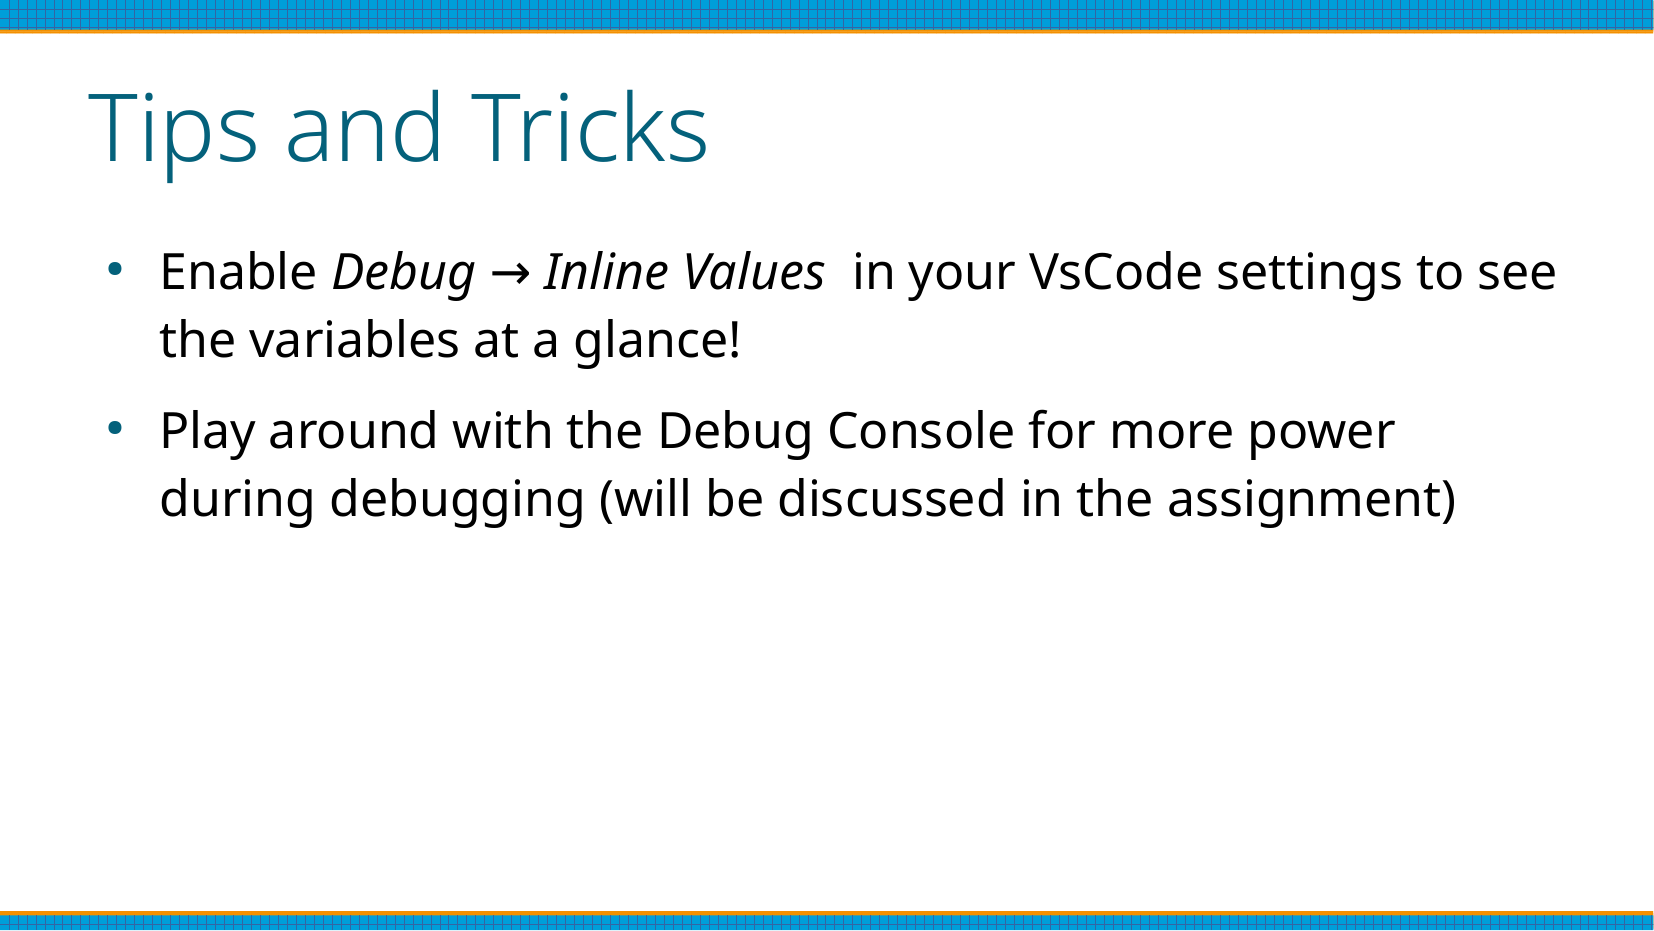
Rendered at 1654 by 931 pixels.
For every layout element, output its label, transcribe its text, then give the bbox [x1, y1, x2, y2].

list Enable Debug → Inline Values in your VsCode settings to see the variables at a glance! Play around with the Debug Console for more power during debugging (will be discussed in the assignment) [88, 236, 1565, 901]
title Tips and Tricks [88, 44, 1565, 207]
